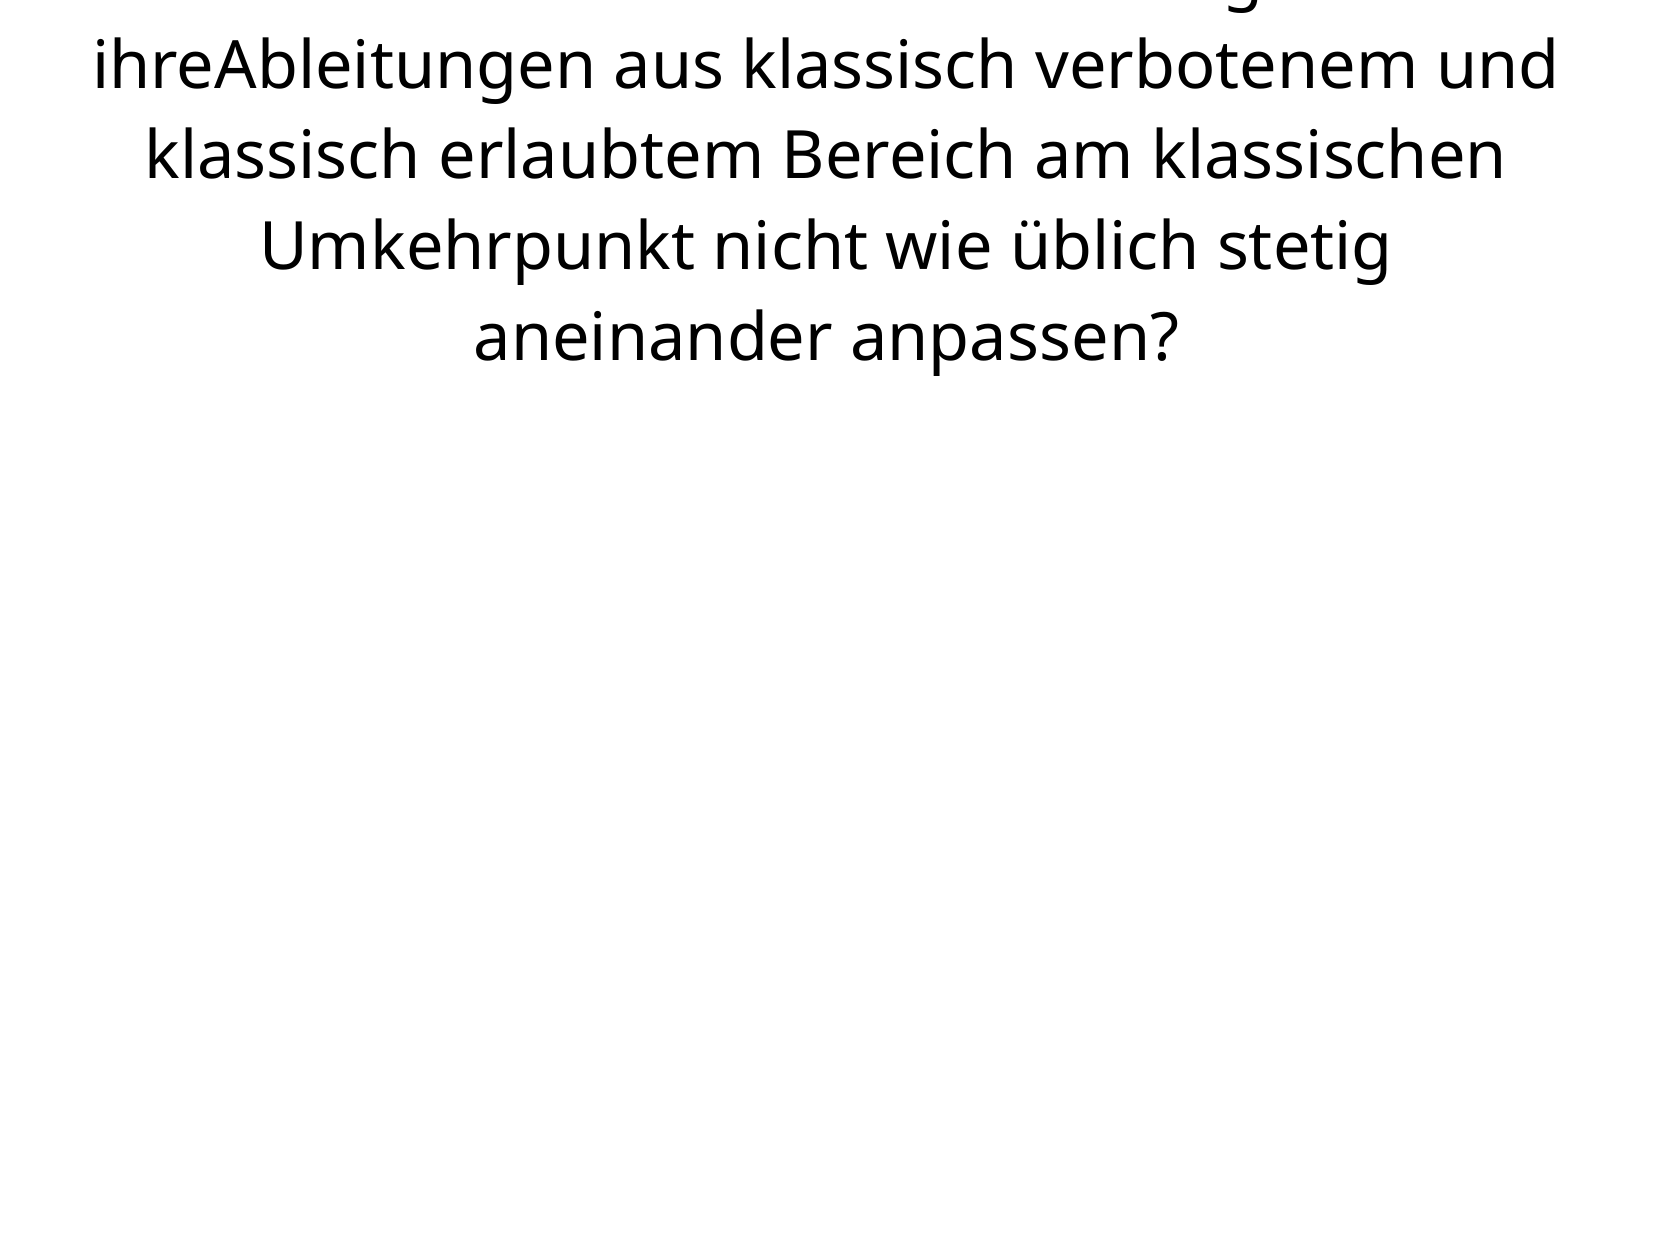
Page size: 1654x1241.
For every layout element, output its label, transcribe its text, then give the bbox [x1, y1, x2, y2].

title Warumlassen sich die WKB-Lösungen und ihreAbleitungen aus klassisch verbotenem und klassisch erlaubtem Bereich am klassischen Umkehrpunkt nicht wie üblich stetig aneinander anpassen? [82, 0, 1571, 375]
